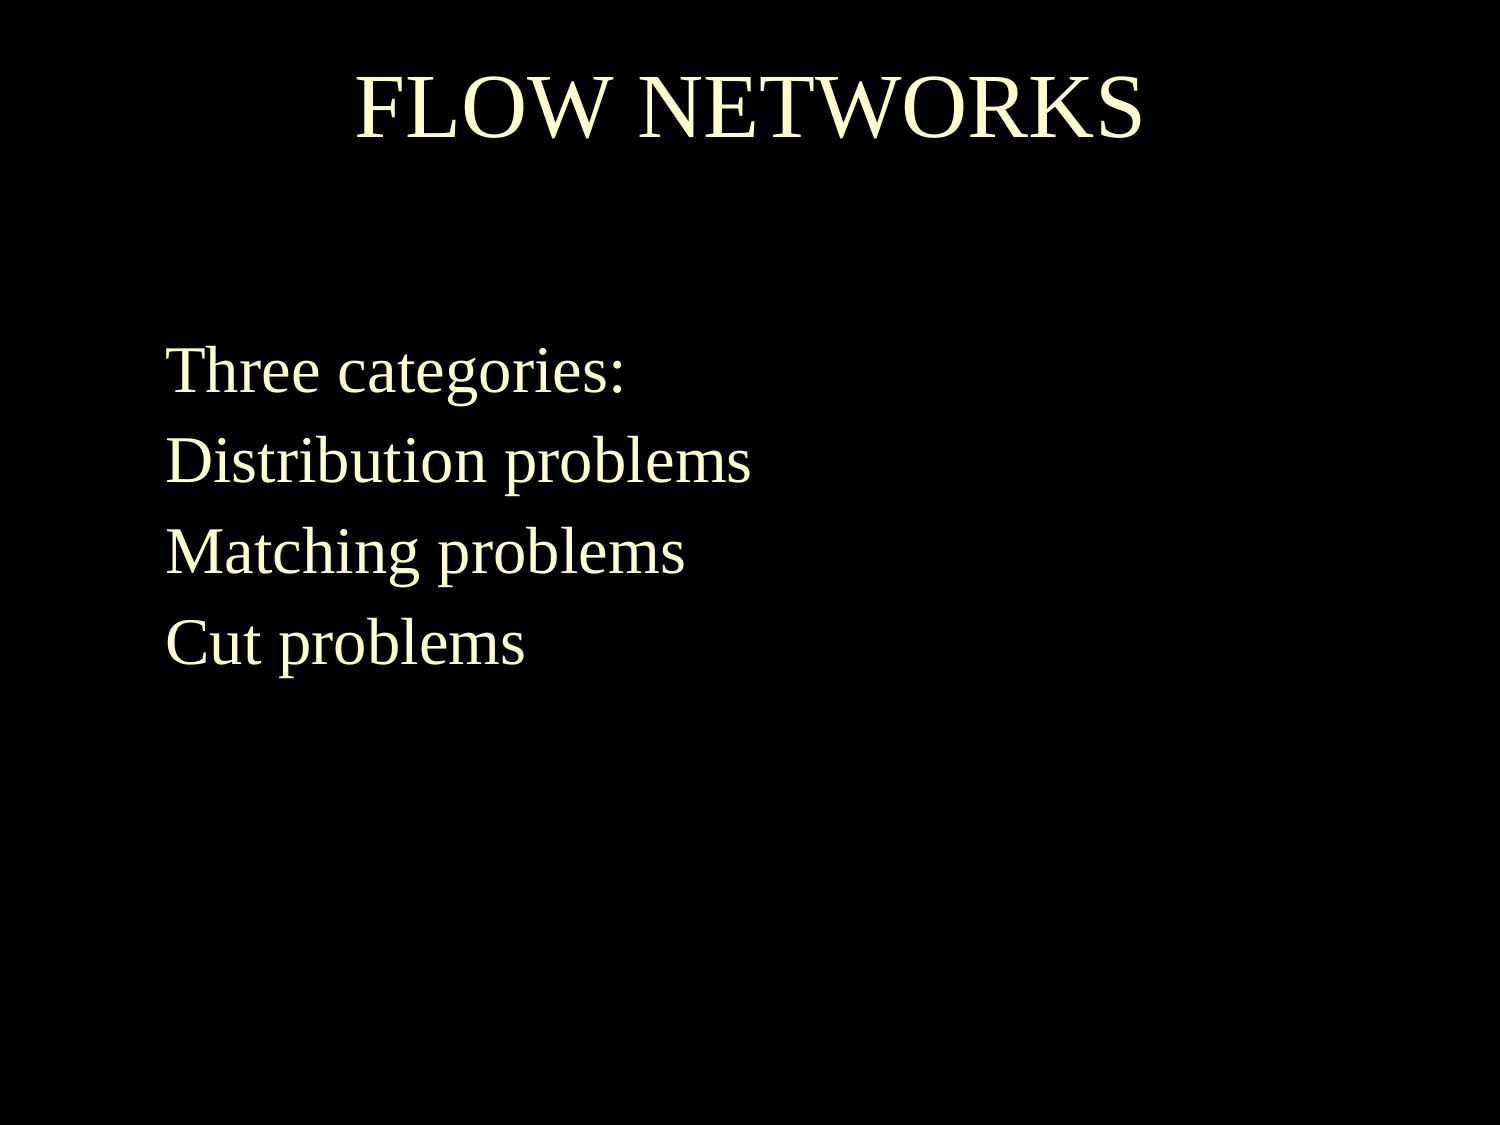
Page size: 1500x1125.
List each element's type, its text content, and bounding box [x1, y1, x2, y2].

list Three categories: Distribution problems Matching problems Cut problems [150, 324, 1426, 1026]
title FLOW NETWORKS [22, 47, 1480, 165]
